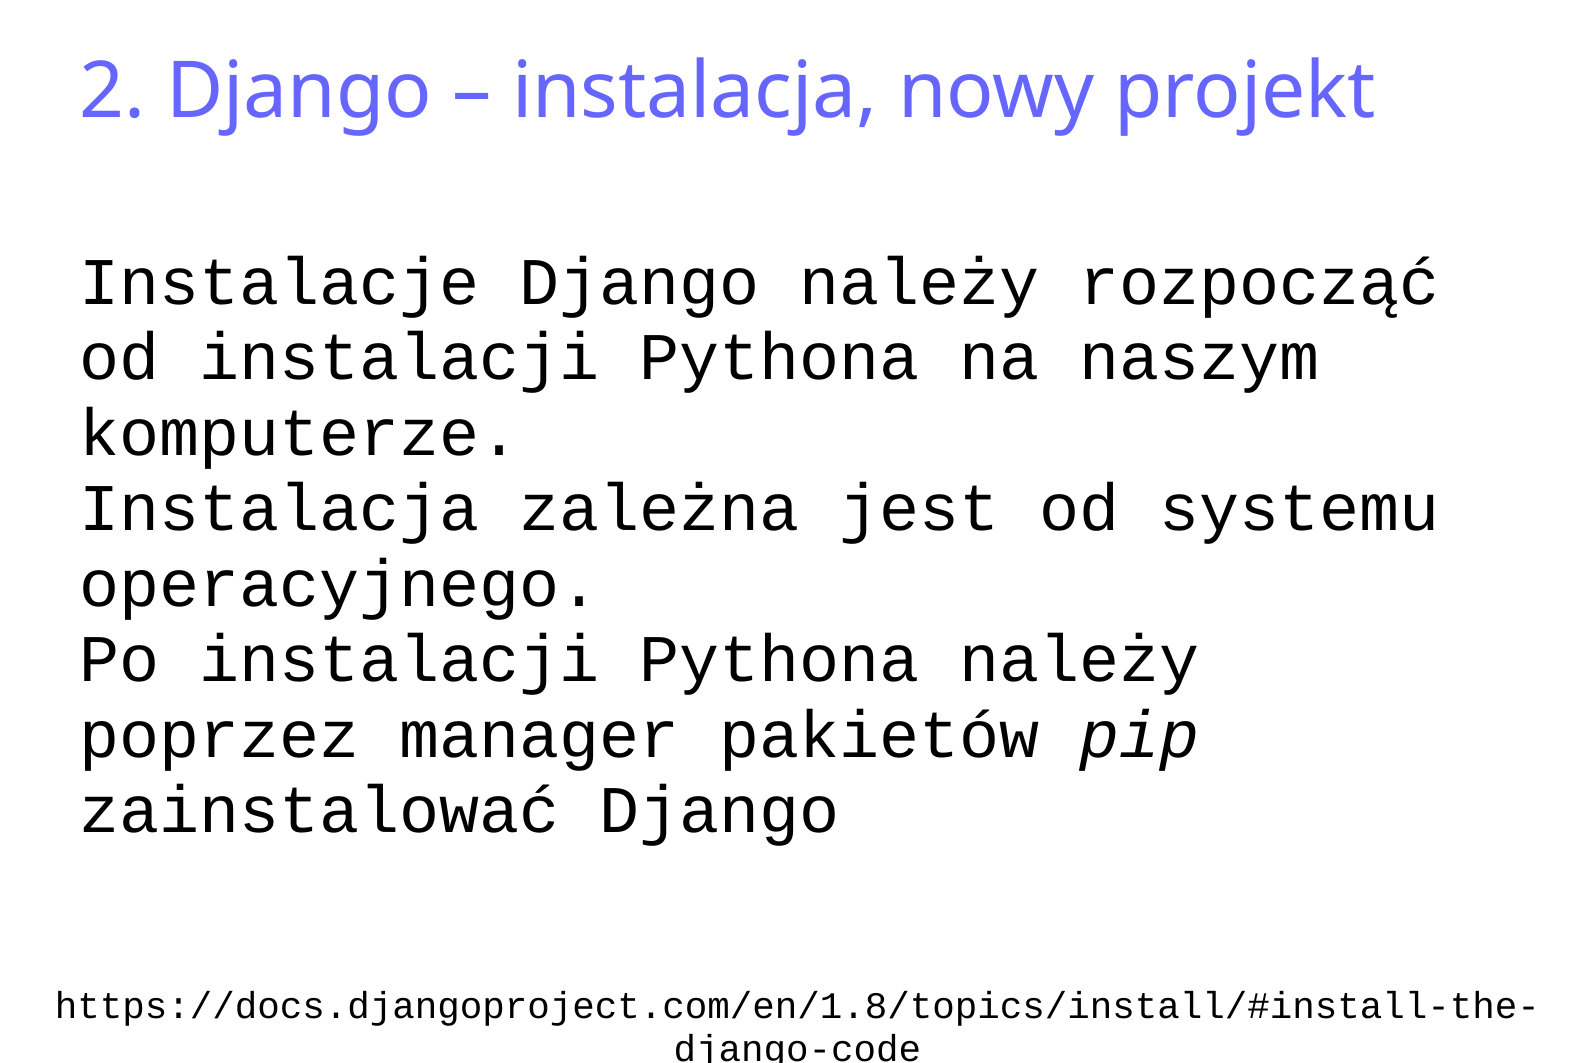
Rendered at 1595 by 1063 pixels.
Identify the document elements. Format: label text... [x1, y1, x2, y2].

text_box https://docs.djangoproject.com/en/1.8/topics/install/#install-the-django-code [0, 980, 1595, 1063]
title 2. Django – instalacja, nowy projekt [79, 7, 1515, 248]
subtitle Instalacje Django należy rozpocząć od instalacji Pythona na naszym komputerze. Instalacja zależna jest od systemu operacyjnego. Po instalacji Pythona należy poprzez manager pakietów pip zainstalować Django [79, 248, 1515, 980]
